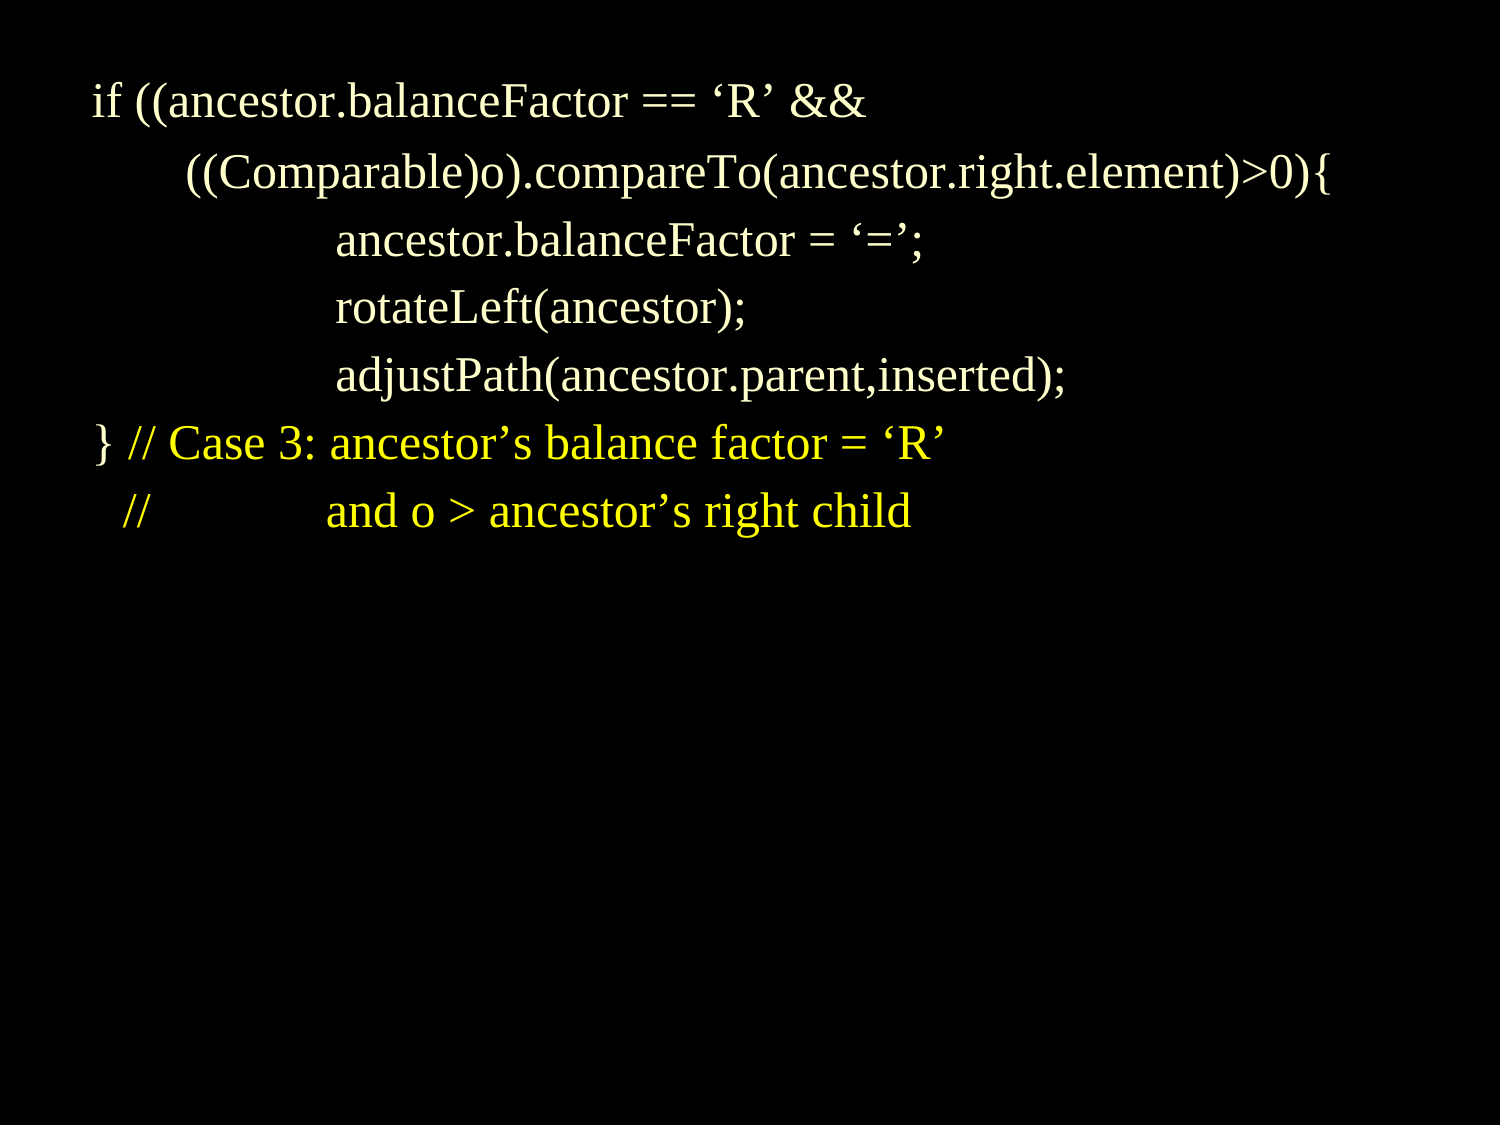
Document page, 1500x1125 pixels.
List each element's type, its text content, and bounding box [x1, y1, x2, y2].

list if ((ancestor.balanceFactor == ‘R’ && ((Comparable)o).compareTo(ancestor.right.element)>0){ ancestor.balanceFactor = ‘=’; rotateLeft(ancestor); adjustPath(ancestor.parent,inserted); } // Case 3: ancestor’s balance factor = ‘R’ // and o > ancestor’s right child [20, 49, 1480, 1063]
